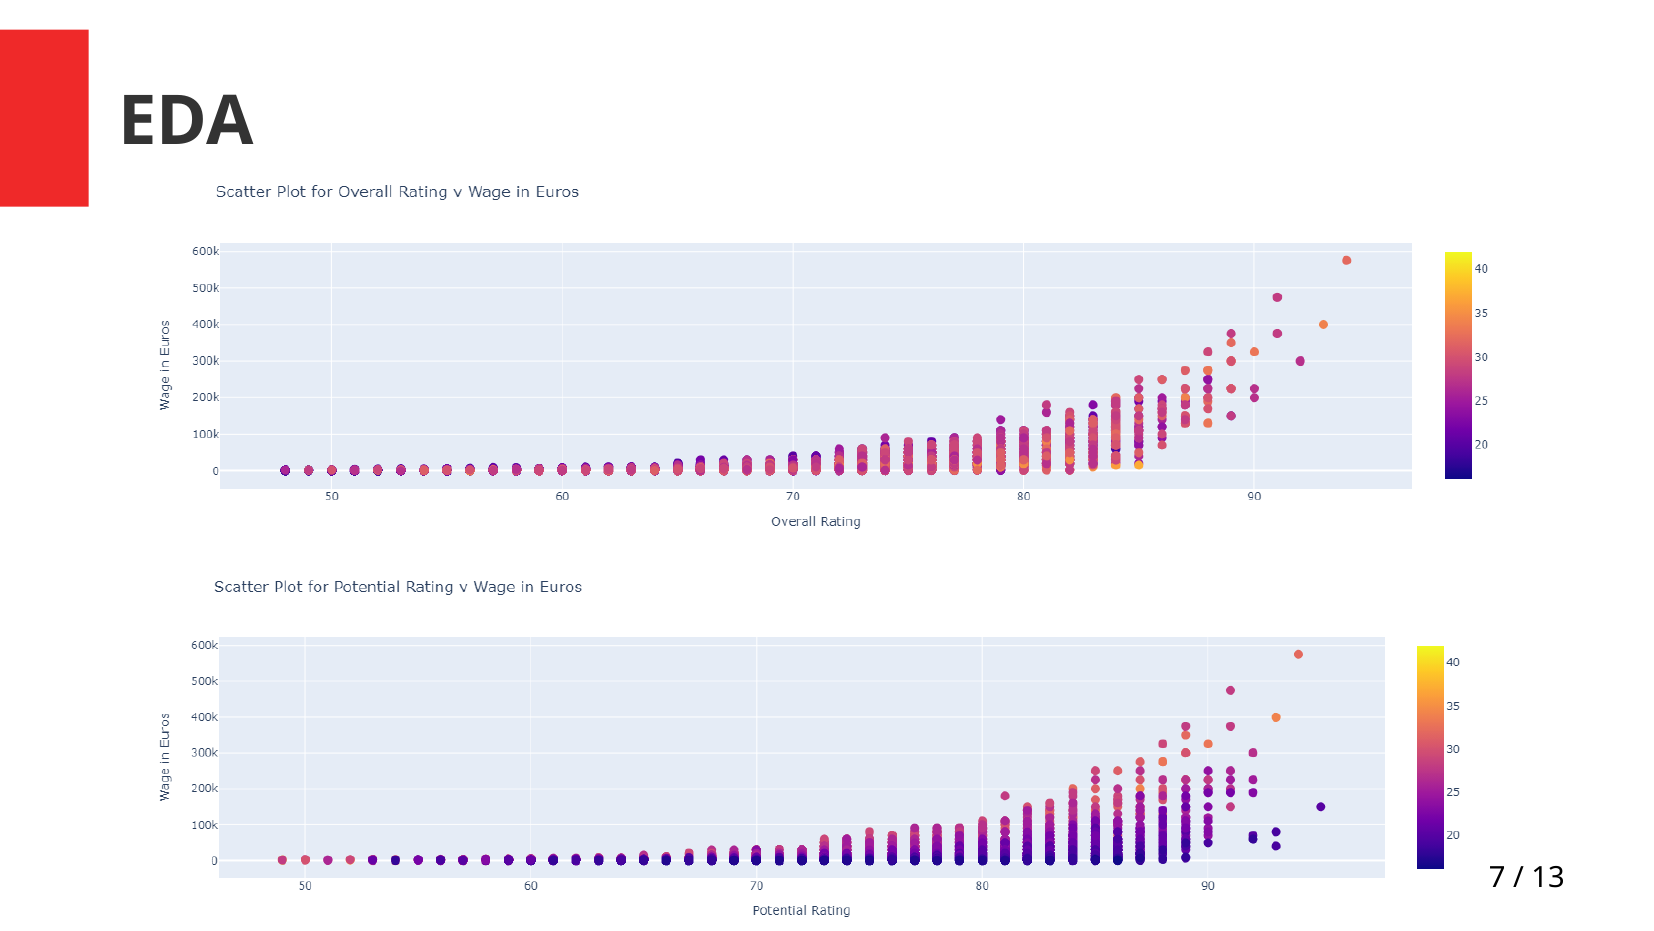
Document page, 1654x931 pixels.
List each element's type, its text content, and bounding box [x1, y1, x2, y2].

title EDA [118, 29, 1595, 207]
picture [147, 151, 1506, 931]
